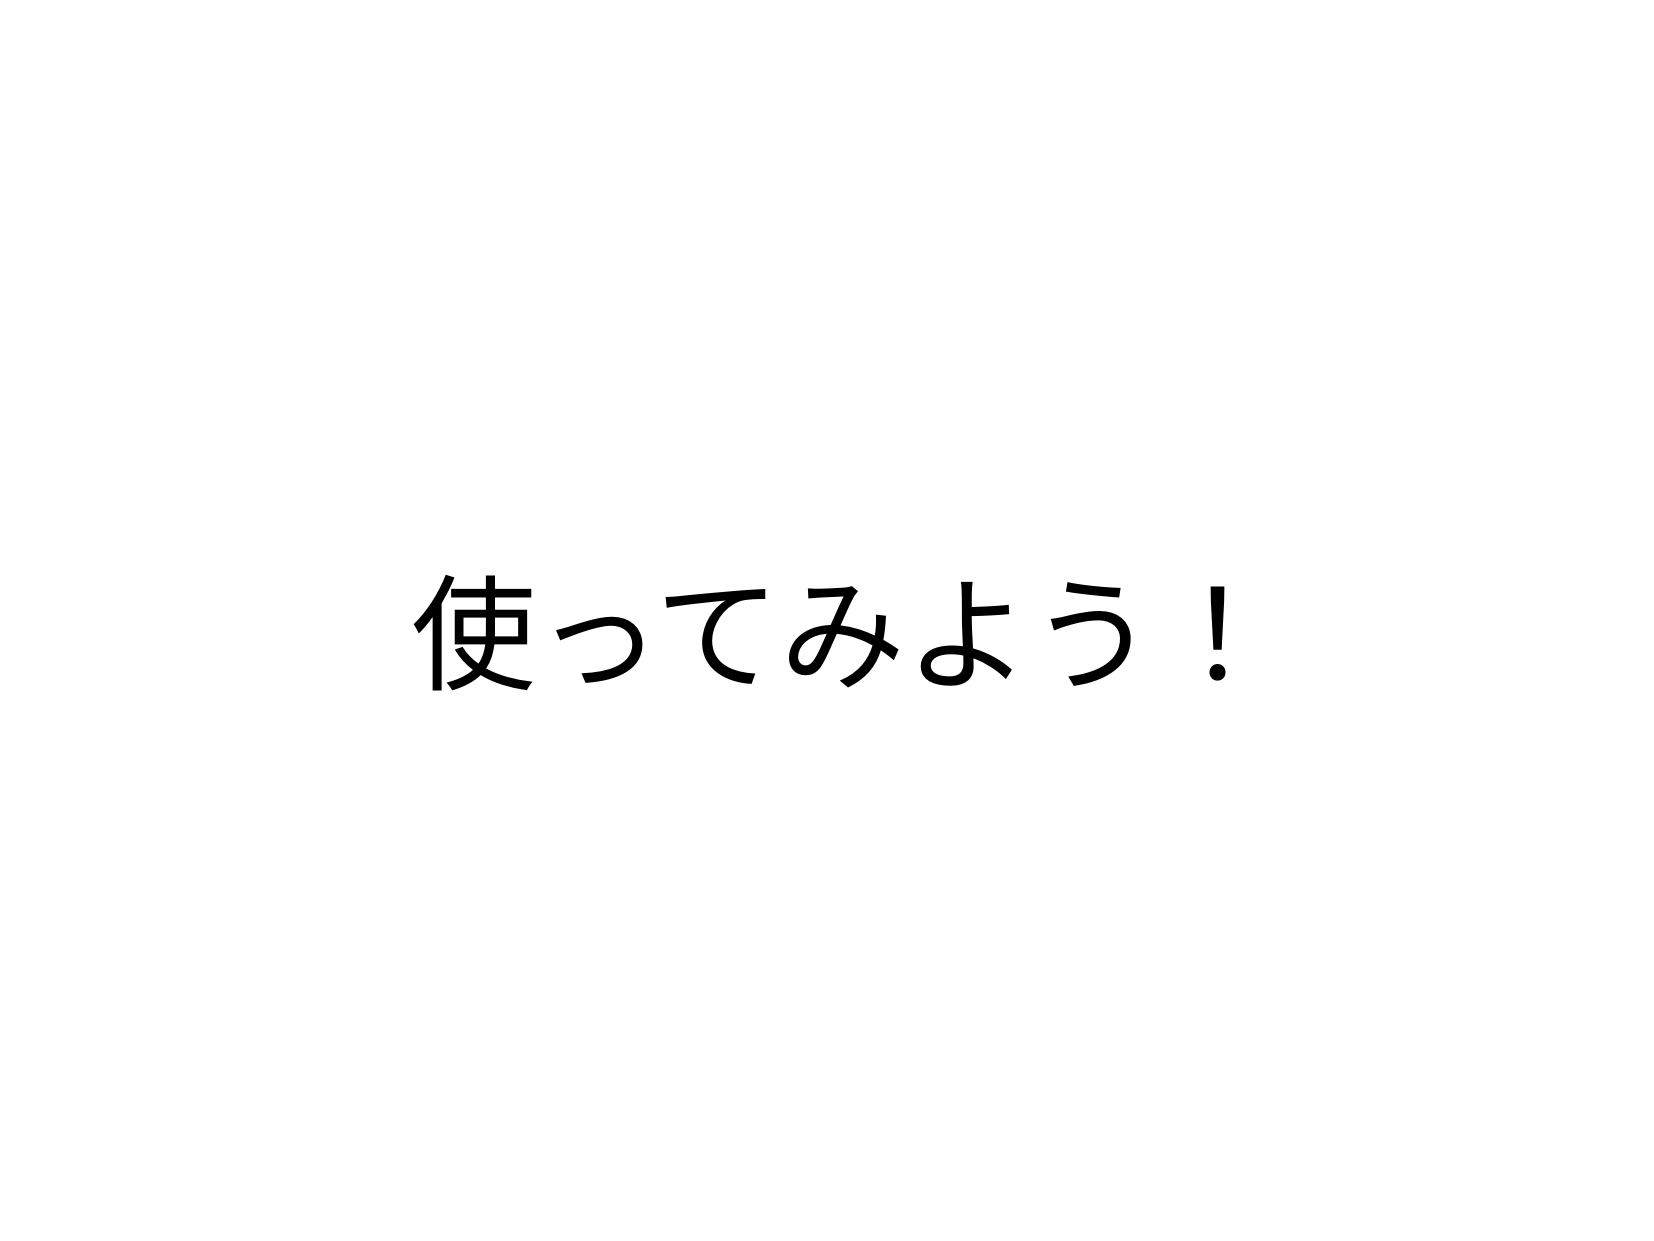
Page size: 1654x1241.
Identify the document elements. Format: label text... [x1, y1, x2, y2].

list 使ってみよう！ [82, 59, 1538, 1193]
